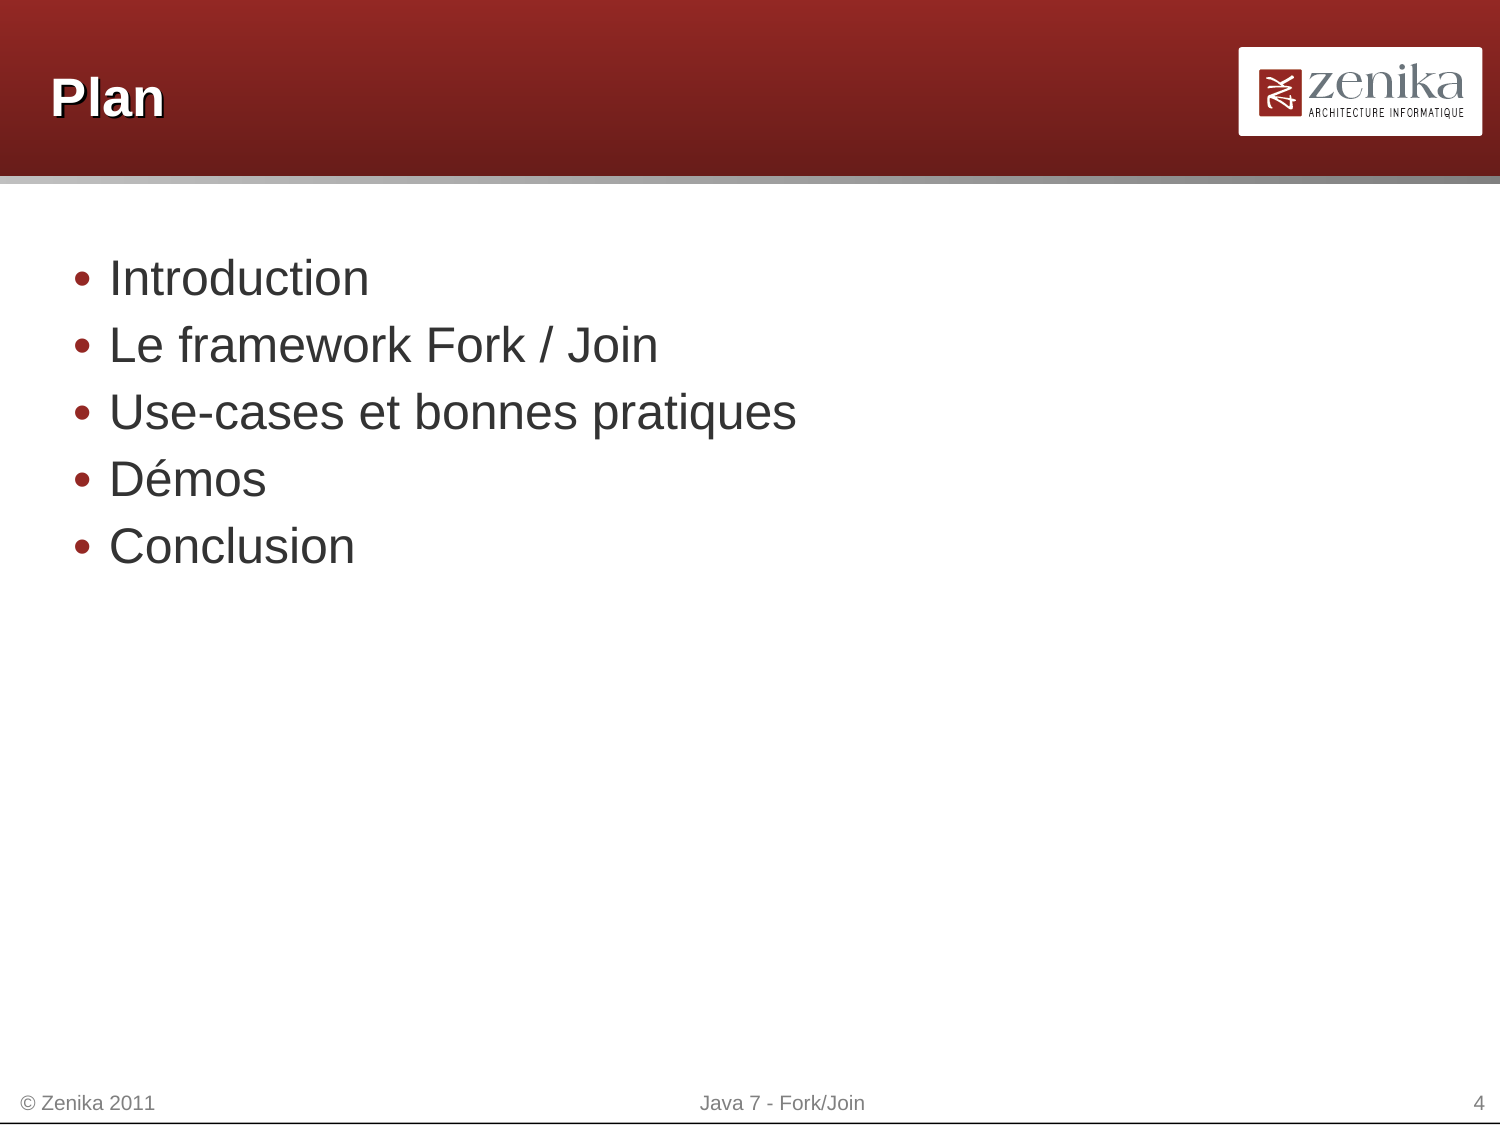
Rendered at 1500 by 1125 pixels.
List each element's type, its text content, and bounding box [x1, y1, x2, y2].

list Introduction Le framework Fork / Join Use-cases et bonnes pratiques Démos Conclusion [50, 249, 1435, 1064]
picture [1257, 58, 1464, 125]
title Plan [50, 15, 1206, 180]
